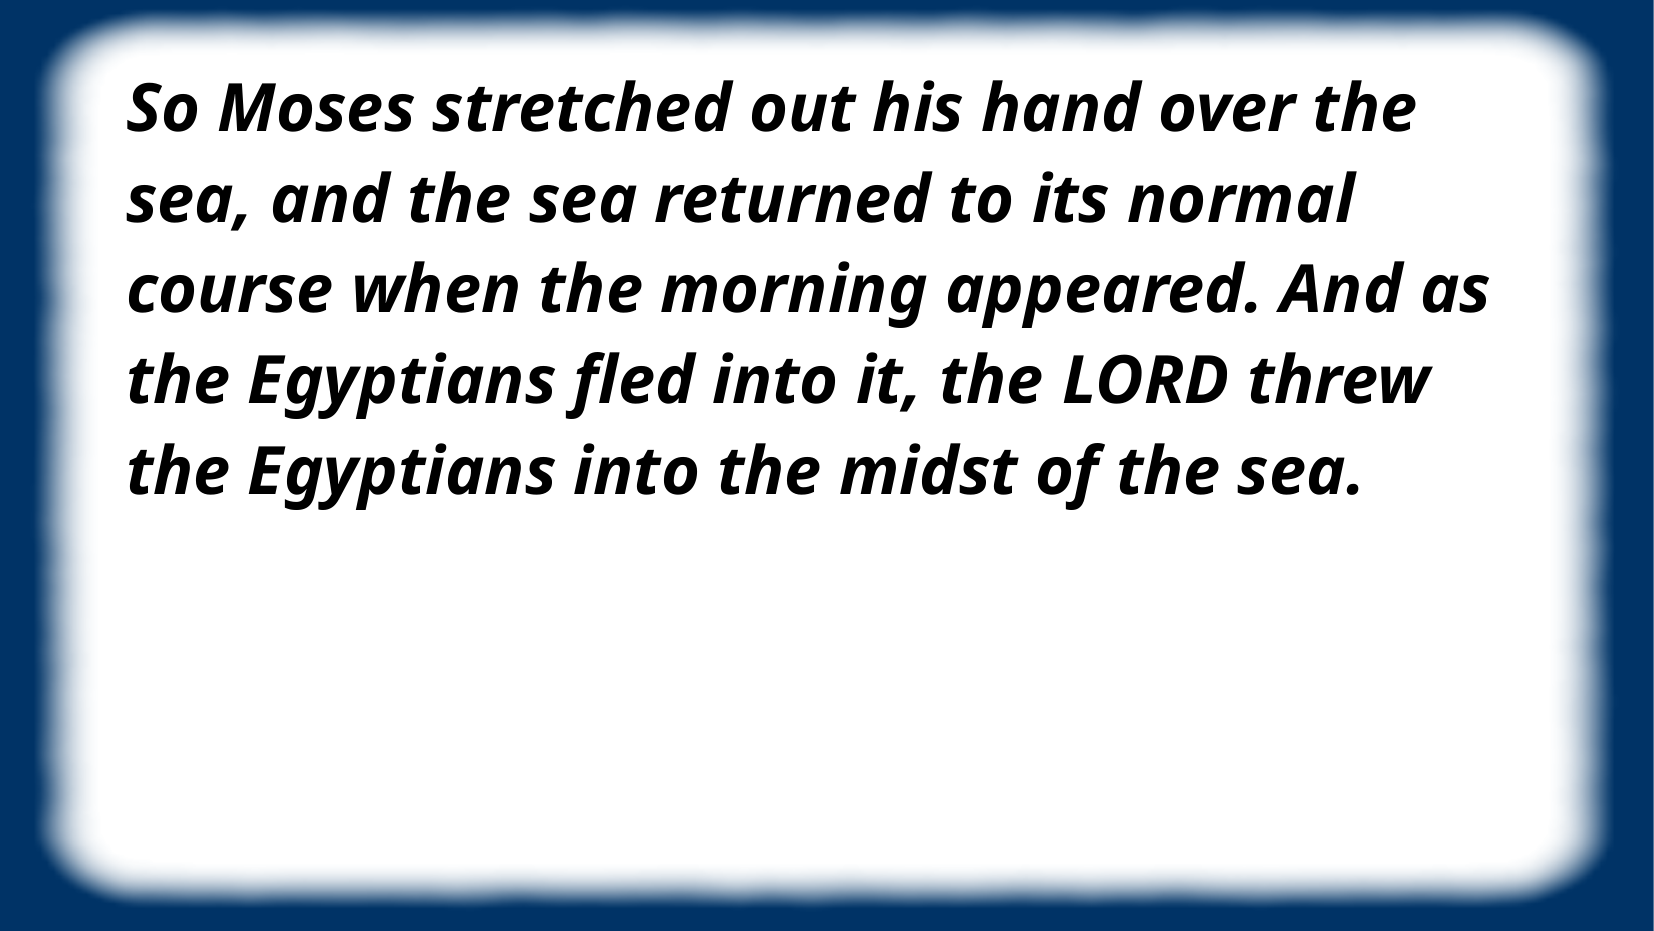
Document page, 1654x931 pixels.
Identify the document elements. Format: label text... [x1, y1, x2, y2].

text_box So Moses stretched out his hand over the sea, and the sea returned to its normal course when the morning appeared. And as the Egyptians fled into it, the Lord threw the Egyptians into the midst of the sea. [111, 52, 1561, 512]
picture [0, 0, 1654, 931]
